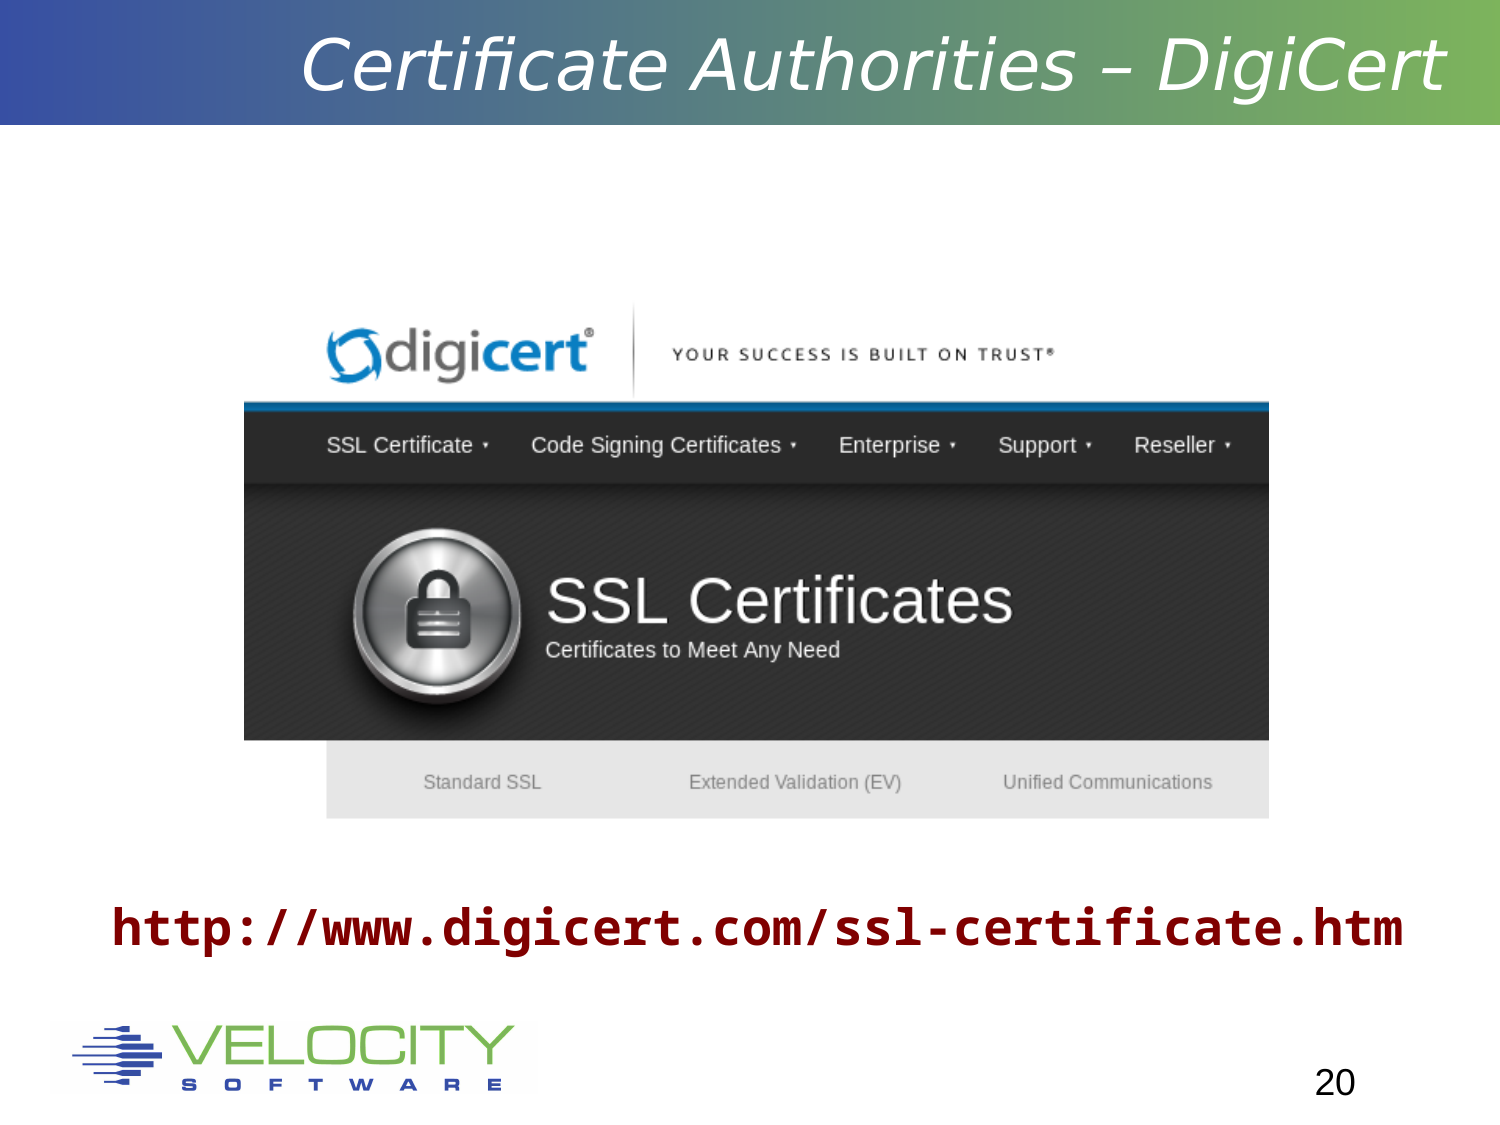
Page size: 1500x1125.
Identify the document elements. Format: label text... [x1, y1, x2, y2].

picture [244, 292, 1269, 836]
picture [50, 1021, 538, 1094]
title Certificate Authorities – DigiCert [62, 12, 1463, 113]
list http://www.digicert.com/ssl-certificate.htm [70, 187, 1500, 963]
